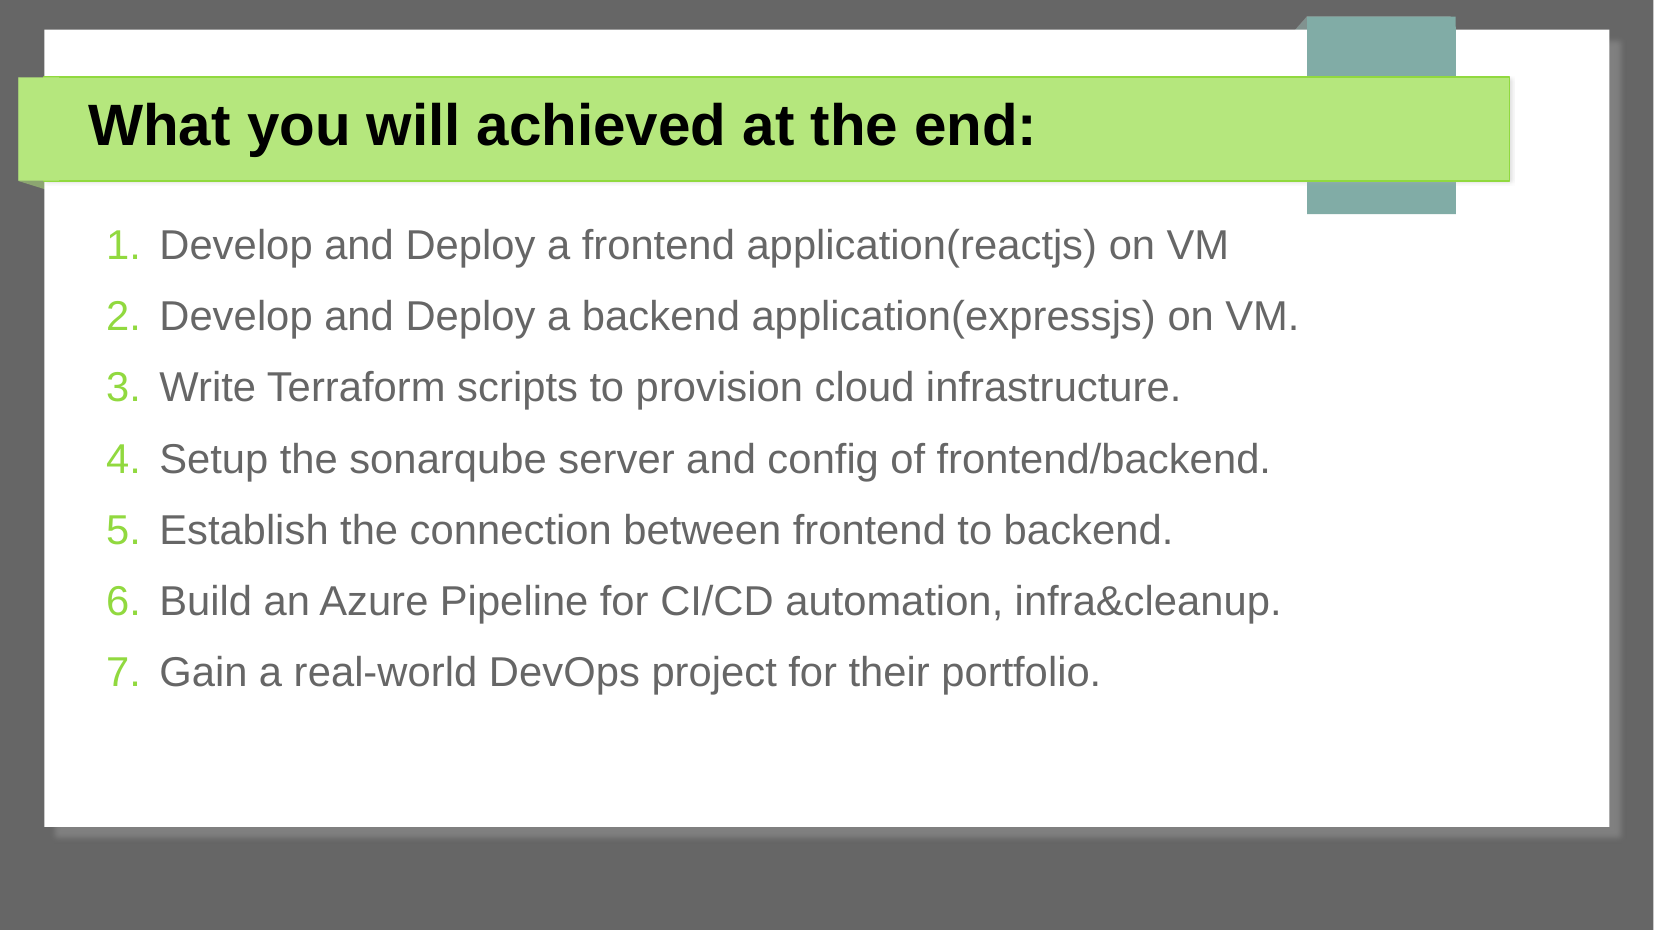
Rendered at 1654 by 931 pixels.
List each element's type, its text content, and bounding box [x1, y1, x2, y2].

list Develop and Deploy a frontend application(reactjs) on VM Develop and Deploy a backend application(expressjs) on VM. Write Terraform scripts to provision cloud infrastructure. Setup the sonarqube server and config of frontend/backend. Establish the connection between frontend to backend. Build an Azure Pipeline for CI/CD automation, infra&cleanup. Gain a real-world DevOps project for their portfolio. [88, 221, 1565, 813]
title What you will achieved at the end: [88, 73, 1506, 178]
